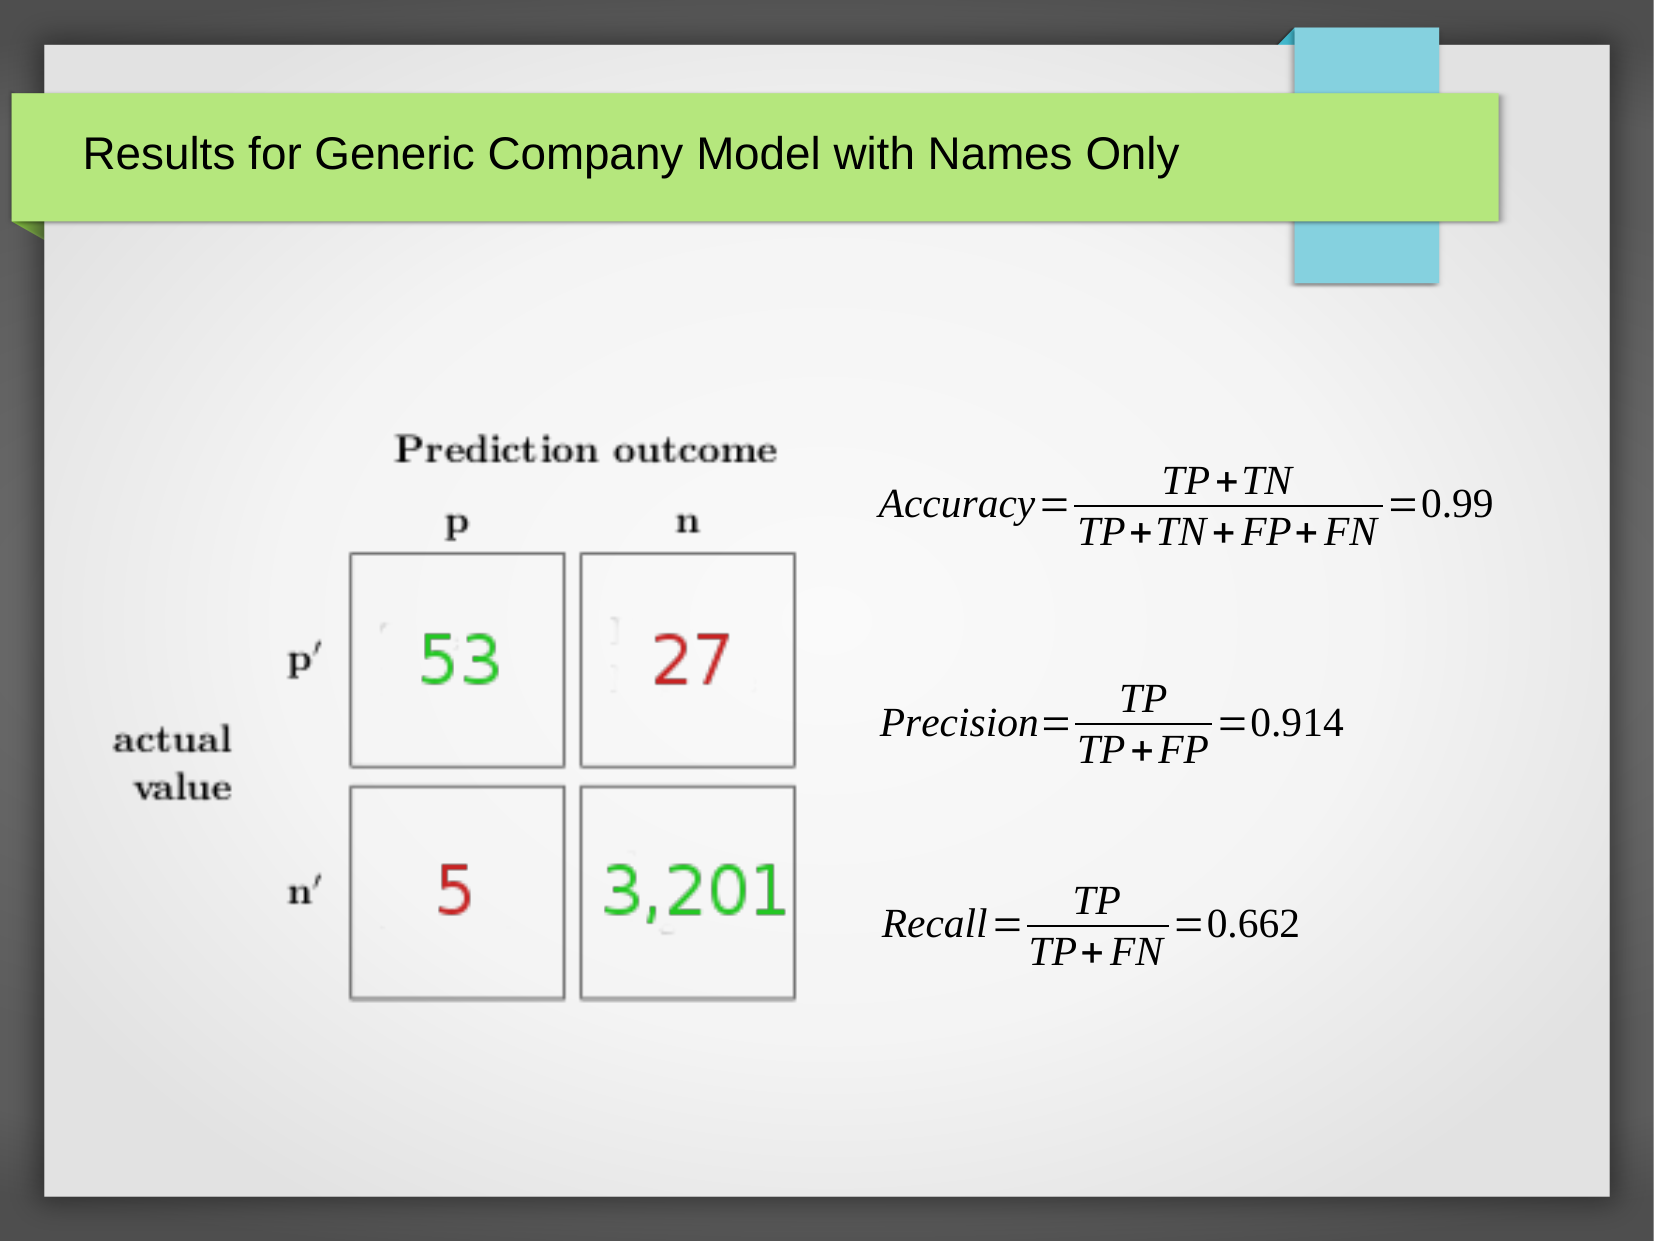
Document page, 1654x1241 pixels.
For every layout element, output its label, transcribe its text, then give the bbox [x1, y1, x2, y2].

chart [867, 456, 1501, 556]
picture [0, 0, 1654, 1241]
chart [874, 876, 1306, 976]
title Results for Generic Company Model with Names Only [82, 94, 1264, 213]
chart [872, 675, 1351, 774]
